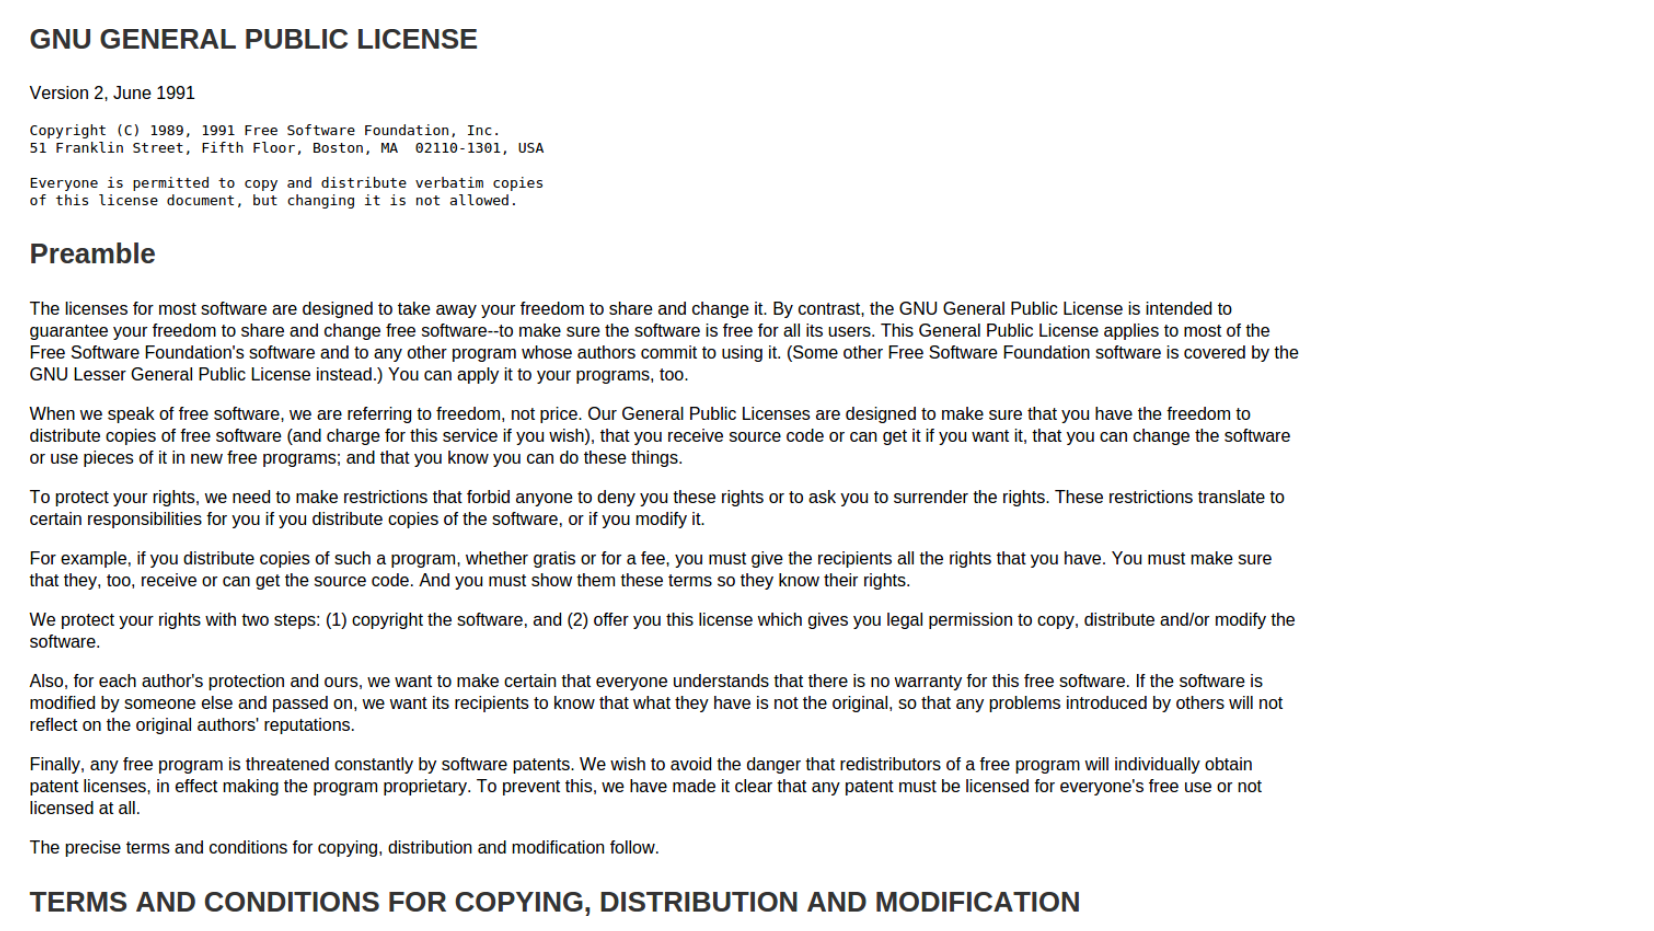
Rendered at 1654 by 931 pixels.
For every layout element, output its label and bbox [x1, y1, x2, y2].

picture [29, 29, 1299, 916]
